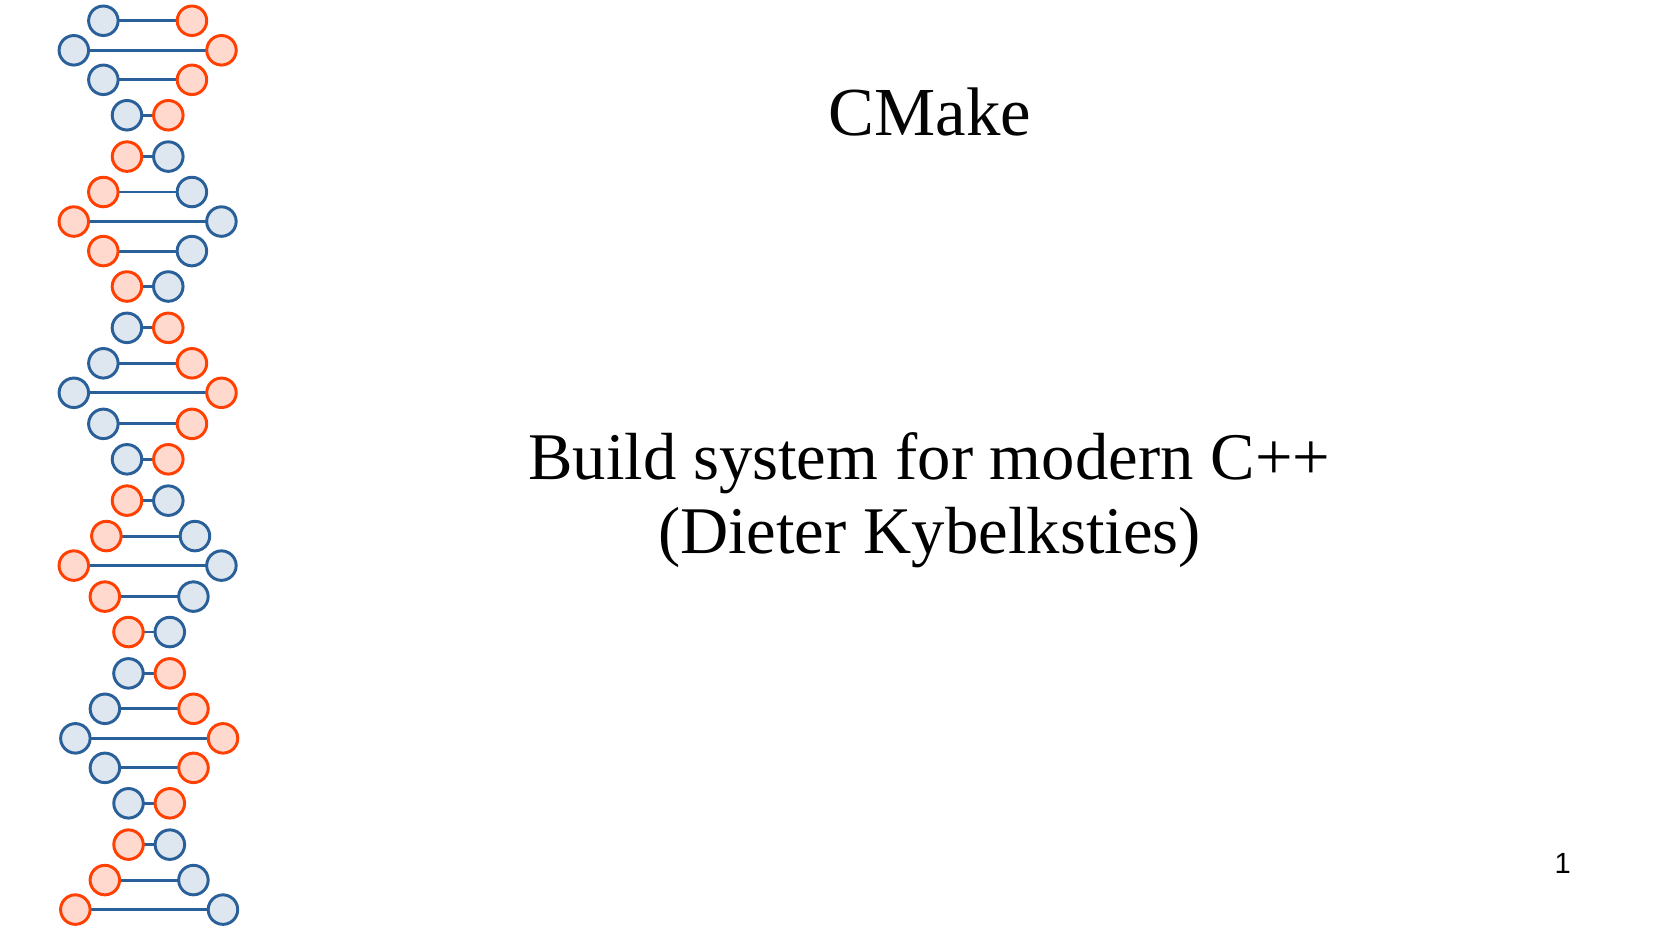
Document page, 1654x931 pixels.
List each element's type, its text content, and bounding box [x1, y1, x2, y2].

subtitle Build system for modern C++ (Dieter Kybelksties) [265, 224, 1595, 764]
title CMake [265, 35, 1595, 189]
